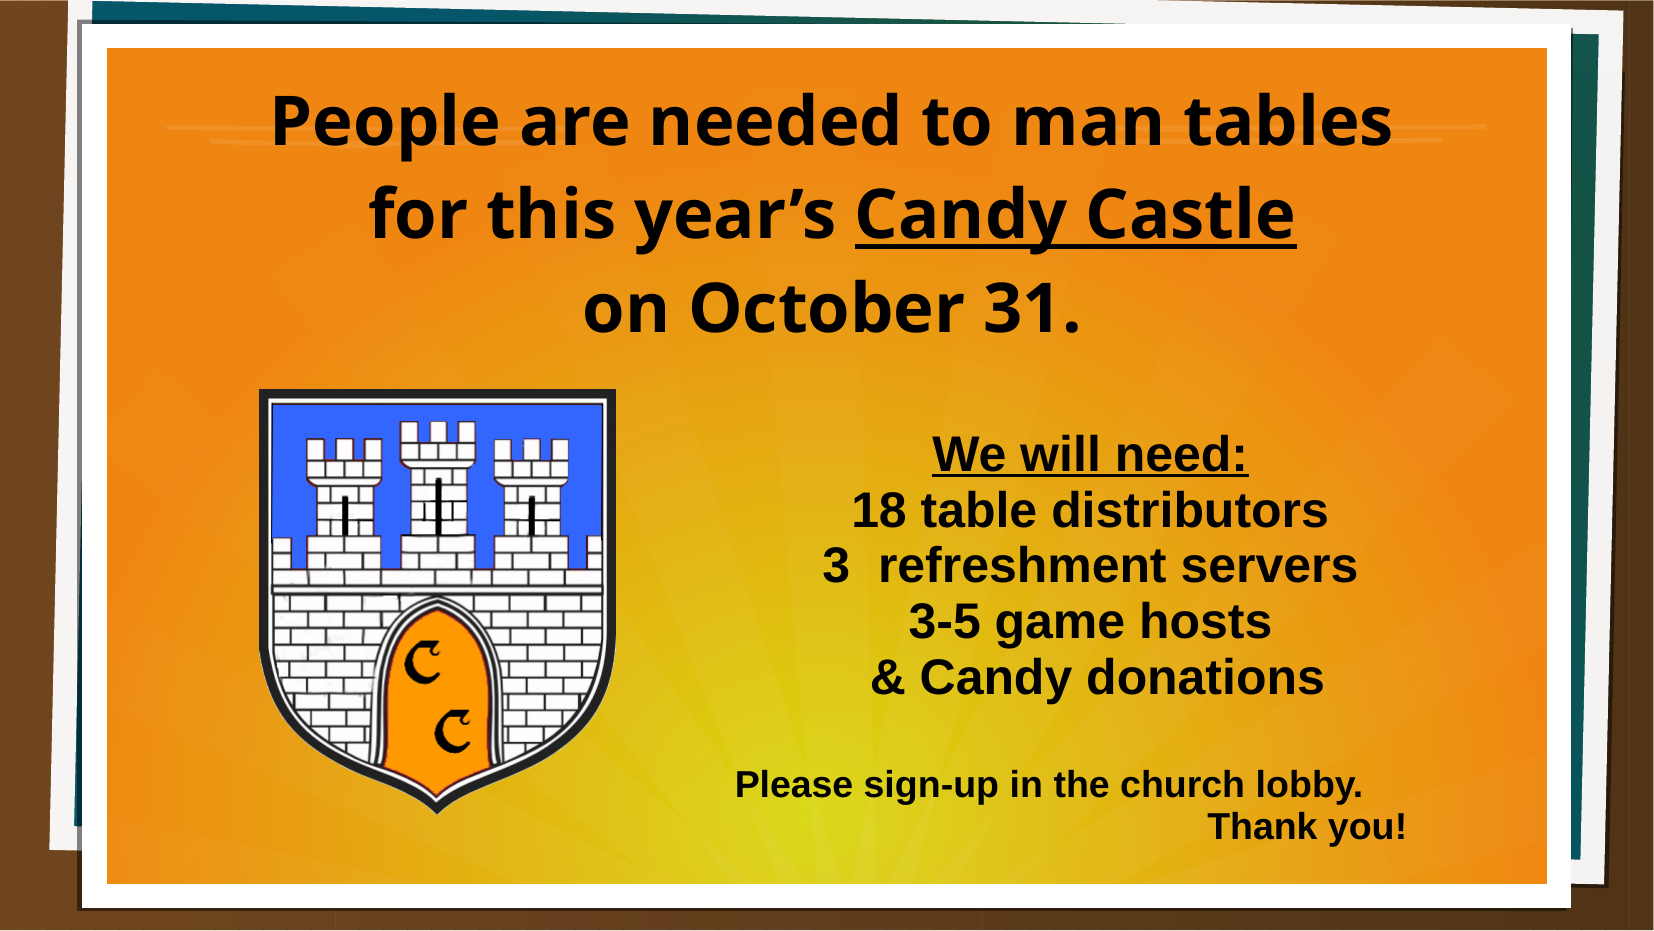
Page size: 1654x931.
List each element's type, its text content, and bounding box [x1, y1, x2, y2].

text_box We will need: 18 table distributors 3 refreshment servers 3-5 game hosts & Candy donations [715, 376, 1466, 721]
text_box Please sign-up in the church lobby. Thank you! [720, 756, 1441, 856]
title People are needed to man tables for this year’s Candy Castle on October 31. [195, 75, 1471, 350]
picture [259, 389, 616, 815]
